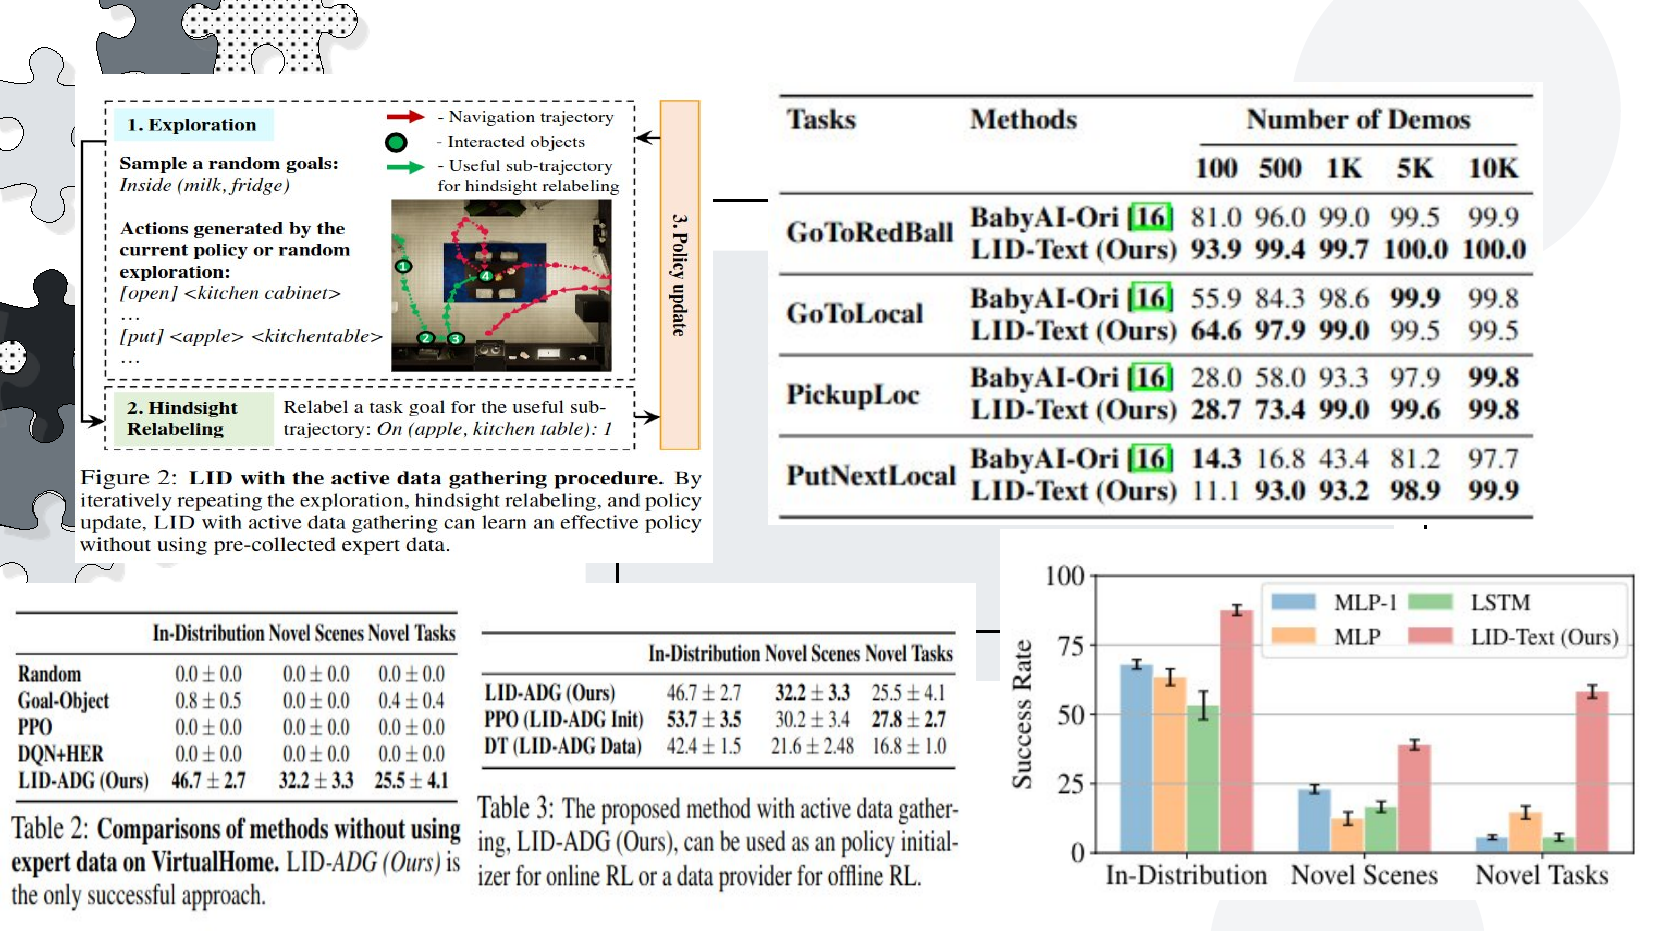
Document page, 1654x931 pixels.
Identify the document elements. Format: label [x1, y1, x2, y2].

picture [768, 82, 1543, 526]
picture [0, 340, 27, 373]
picture [75, 0, 713, 563]
picture [1000, 529, 1651, 901]
picture [0, 583, 976, 931]
